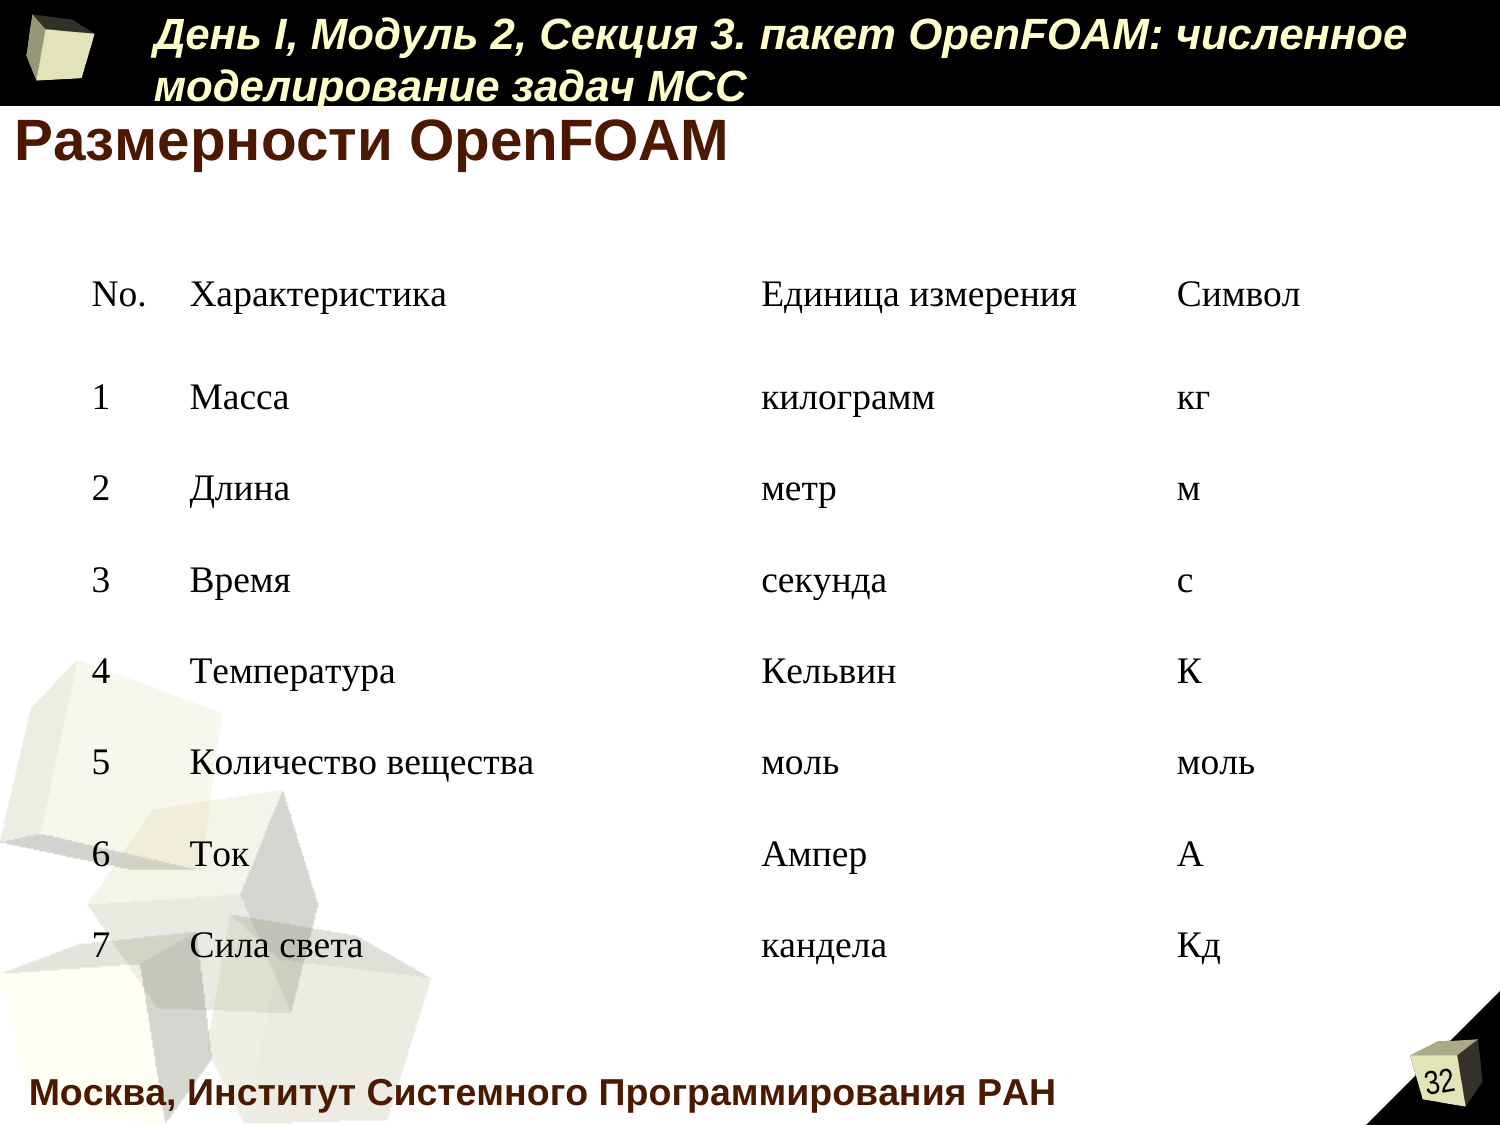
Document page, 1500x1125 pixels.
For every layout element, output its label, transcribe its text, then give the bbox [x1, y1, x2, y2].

table_cell 1 [77, 364, 175, 456]
table_cell метр [746, 456, 1162, 547]
table_header No. [77, 261, 175, 364]
table_cell моль [746, 730, 1162, 821]
table_cell с [1162, 547, 1427, 638]
table_cell Сила света [175, 912, 746, 1004]
table_cell секунда [746, 547, 1162, 638]
table_cell кг [1162, 364, 1427, 456]
table_cell 2 [77, 456, 175, 547]
table_cell Ампер [746, 821, 1162, 912]
table_cell Температура [175, 638, 746, 730]
table_cell 5 [77, 730, 175, 821]
picture [423, 1088, 433, 1102]
table_cell 6 [77, 821, 175, 912]
table_cell Время [175, 547, 746, 638]
table_cell 7 [77, 912, 175, 1004]
table_header Символ [1162, 261, 1427, 364]
table_cell Ток [175, 821, 746, 912]
table_cell килограмм [746, 364, 1162, 456]
table_cell моль [1162, 730, 1427, 821]
text_box Размерности OpenFOAM [0, 94, 1500, 180]
table_cell 3 [77, 547, 175, 638]
table_cell К [1162, 638, 1427, 730]
table_cell м [1162, 456, 1427, 547]
table_cell Количество вещества [175, 730, 746, 821]
table_cell 4 [77, 638, 175, 730]
table_cell Длина [175, 456, 746, 547]
table_cell A [1162, 821, 1427, 912]
table_cell Кд [1162, 912, 1427, 1004]
picture [0, 659, 433, 1125]
table_header Характеристика [175, 261, 746, 364]
table_cell Кельвин [746, 638, 1162, 730]
table_cell кандела [746, 912, 1162, 1004]
table_header Единица измерения [746, 261, 1162, 364]
table_cell Масса [175, 364, 746, 456]
